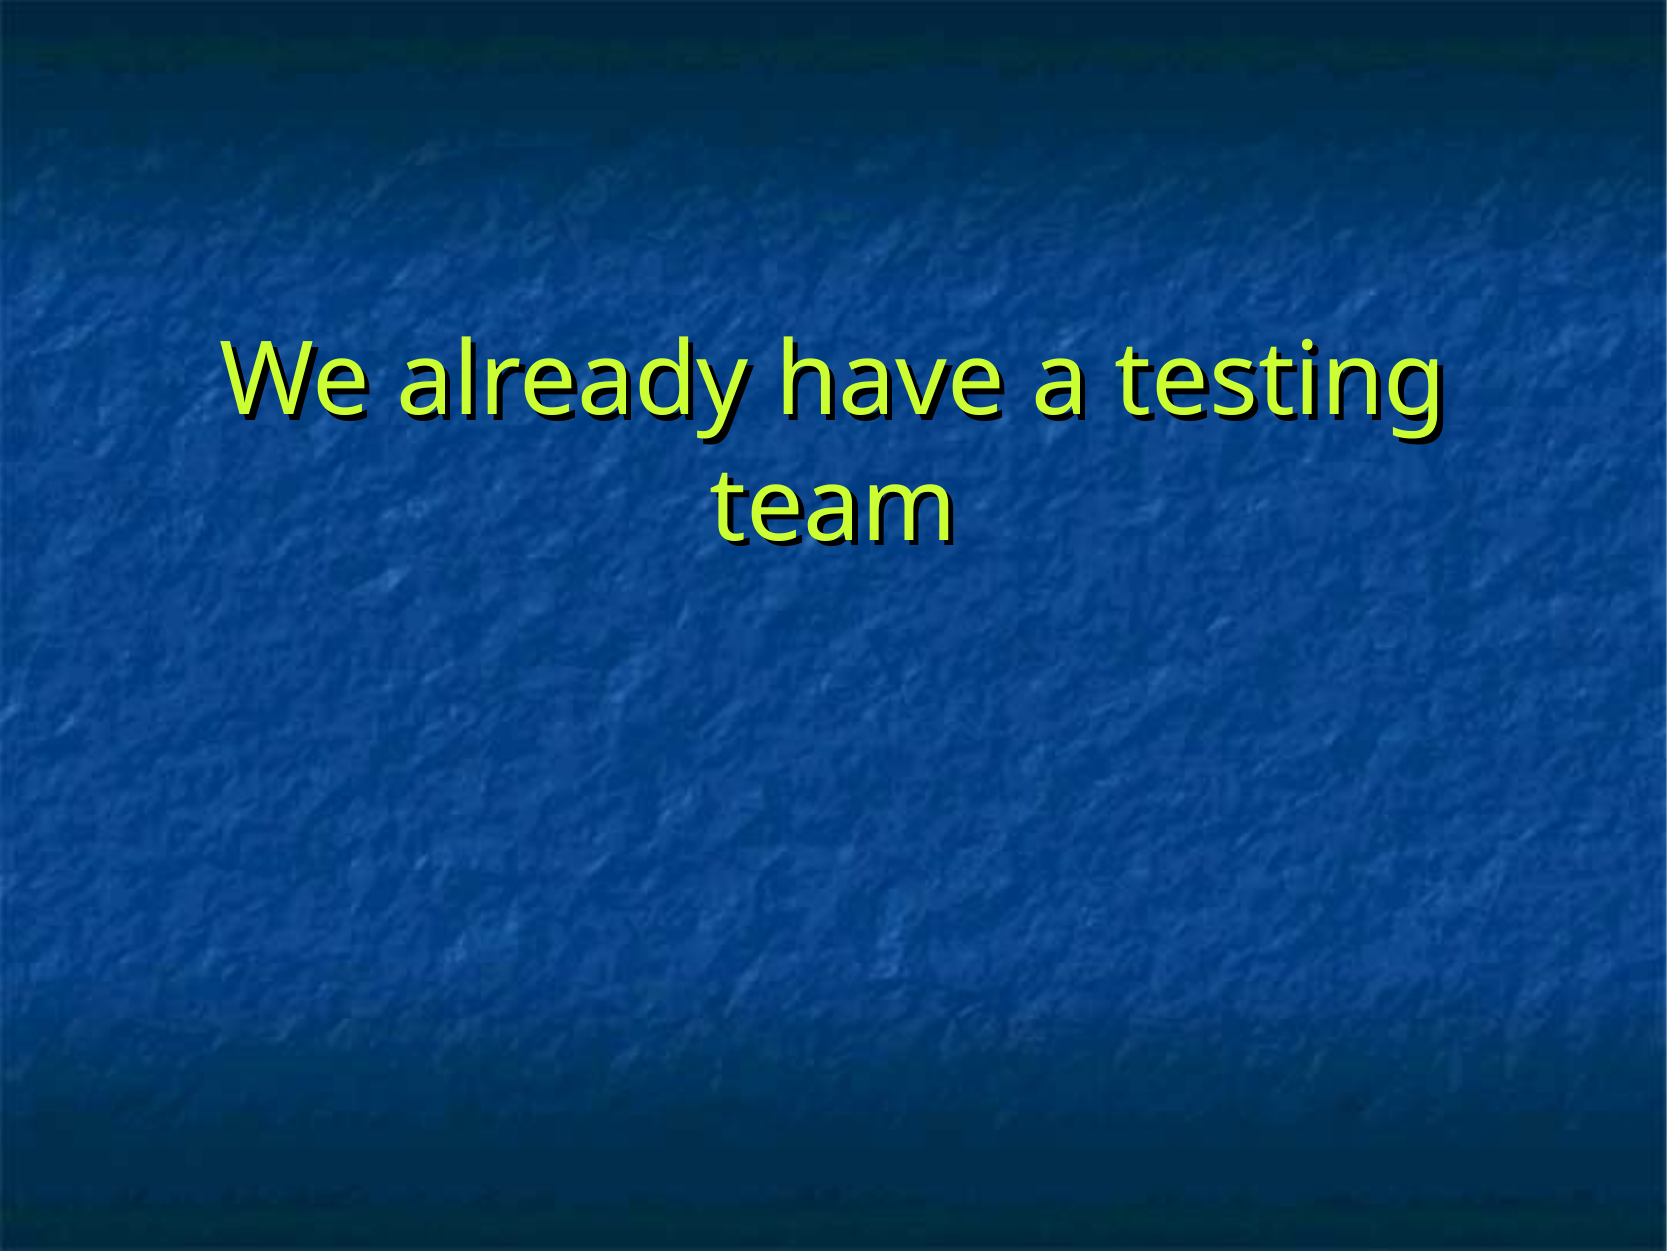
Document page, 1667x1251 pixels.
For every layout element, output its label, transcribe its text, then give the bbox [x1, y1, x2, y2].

title We already have a testing team [125, 305, 1542, 640]
picture [0, 0, 1667, 1251]
